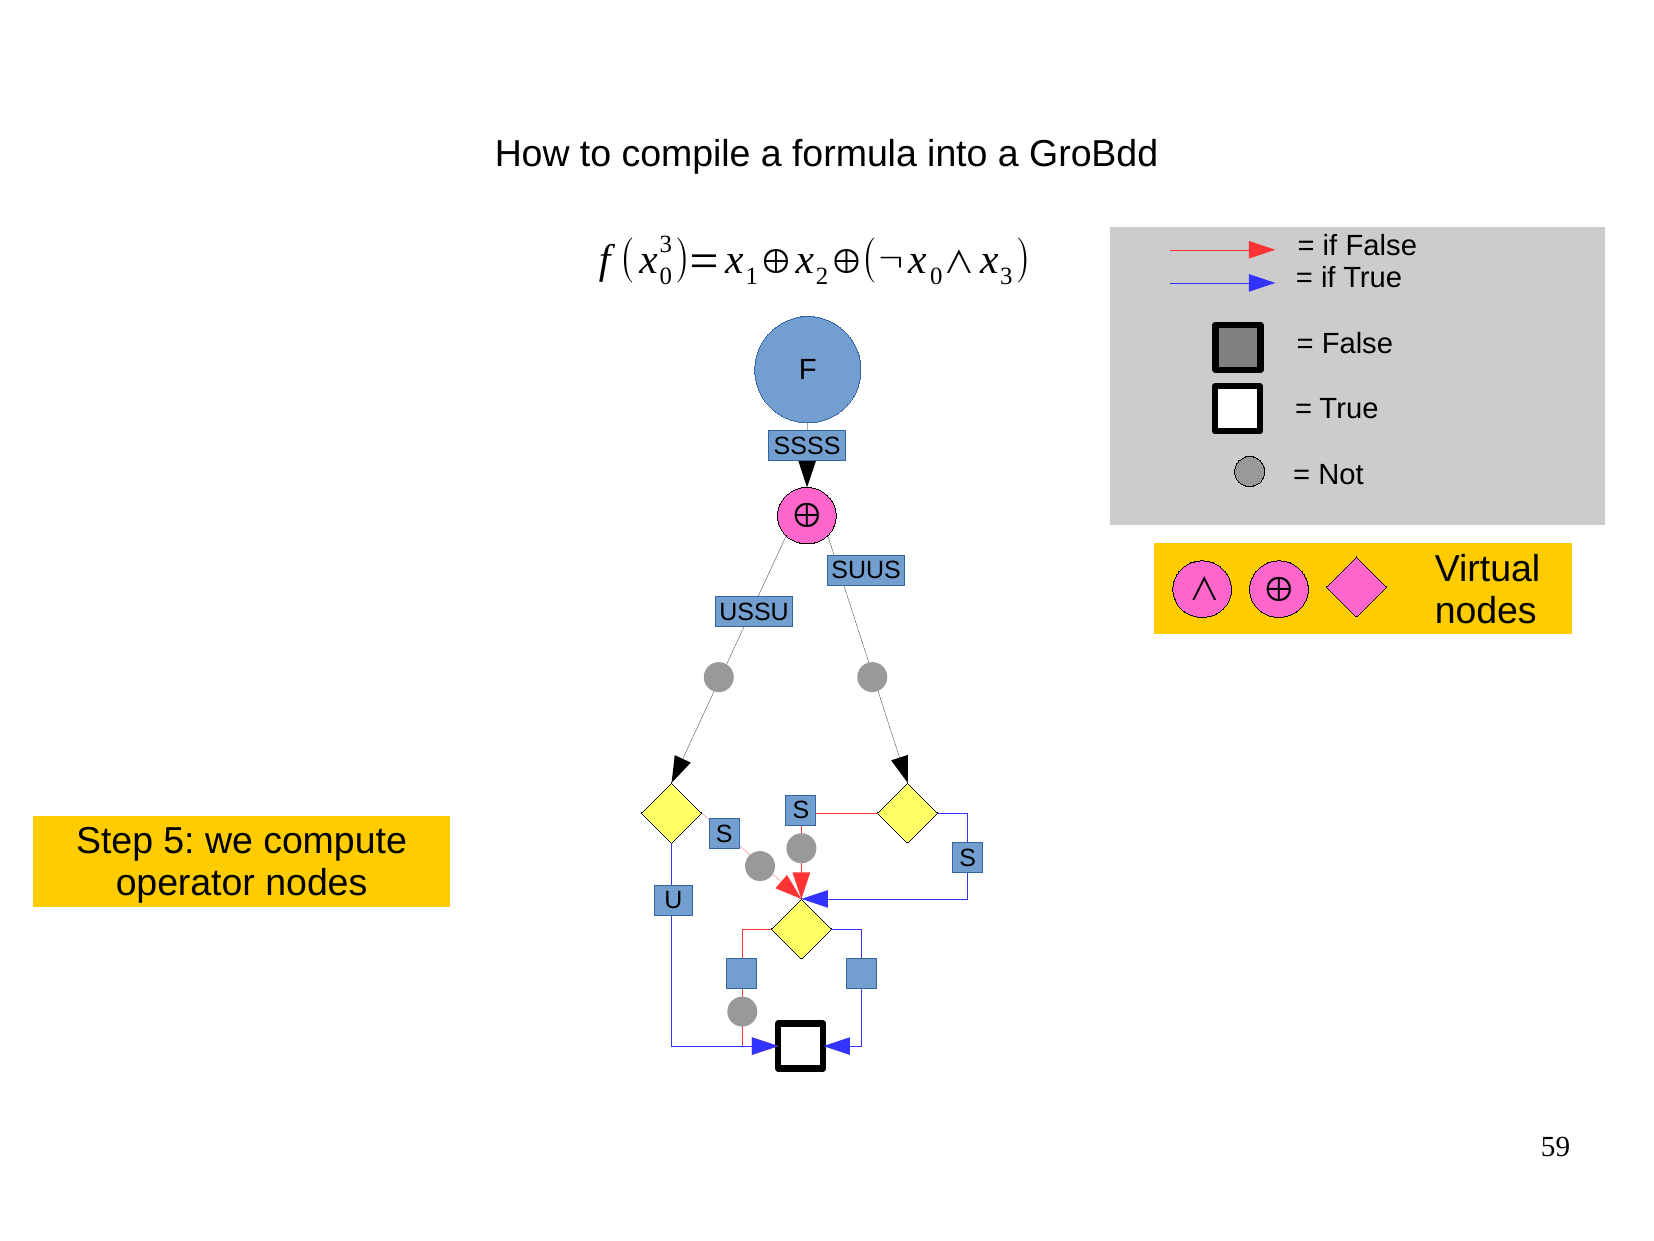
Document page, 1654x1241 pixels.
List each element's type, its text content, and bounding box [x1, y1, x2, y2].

text_box [726, 958, 757, 989]
text_box [1215, 386, 1261, 432]
text_box [778, 1023, 824, 1069]
text_box [641, 782, 701, 843]
text_box [857, 662, 888, 693]
text_box S [709, 818, 740, 849]
text_box [1154, 543, 1420, 634]
title How to compile a formula into a GroBdd [82, 49, 1571, 257]
chart [782, 490, 830, 537]
text_box SUUS [827, 555, 905, 586]
text_box [786, 833, 817, 864]
text_box U [654, 885, 693, 916]
text_box USSU [715, 596, 793, 627]
text_box [703, 662, 734, 693]
text_box [1215, 324, 1261, 370]
text_box [777, 500, 782, 531]
text_box [787, 537, 826, 544]
text_box [830, 498, 837, 533]
text_box SSSS [768, 430, 846, 461]
text_box [771, 899, 832, 959]
text_box S [952, 842, 983, 873]
text_box [727, 996, 758, 1027]
text_box [877, 782, 938, 843]
text_box Virtual nodes [1420, 540, 1571, 639]
text_box = if False = if True = False = True = Not [1109, 227, 1605, 525]
text_box S [785, 795, 816, 826]
text_box F [754, 316, 861, 423]
text_box [846, 958, 877, 989]
chart [1181, 563, 1229, 610]
text_box [745, 851, 776, 882]
text_box Step 5: we compute operator nodes [33, 816, 450, 907]
chart [590, 257, 1036, 289]
chart [1254, 563, 1302, 610]
text_box [1234, 456, 1265, 487]
